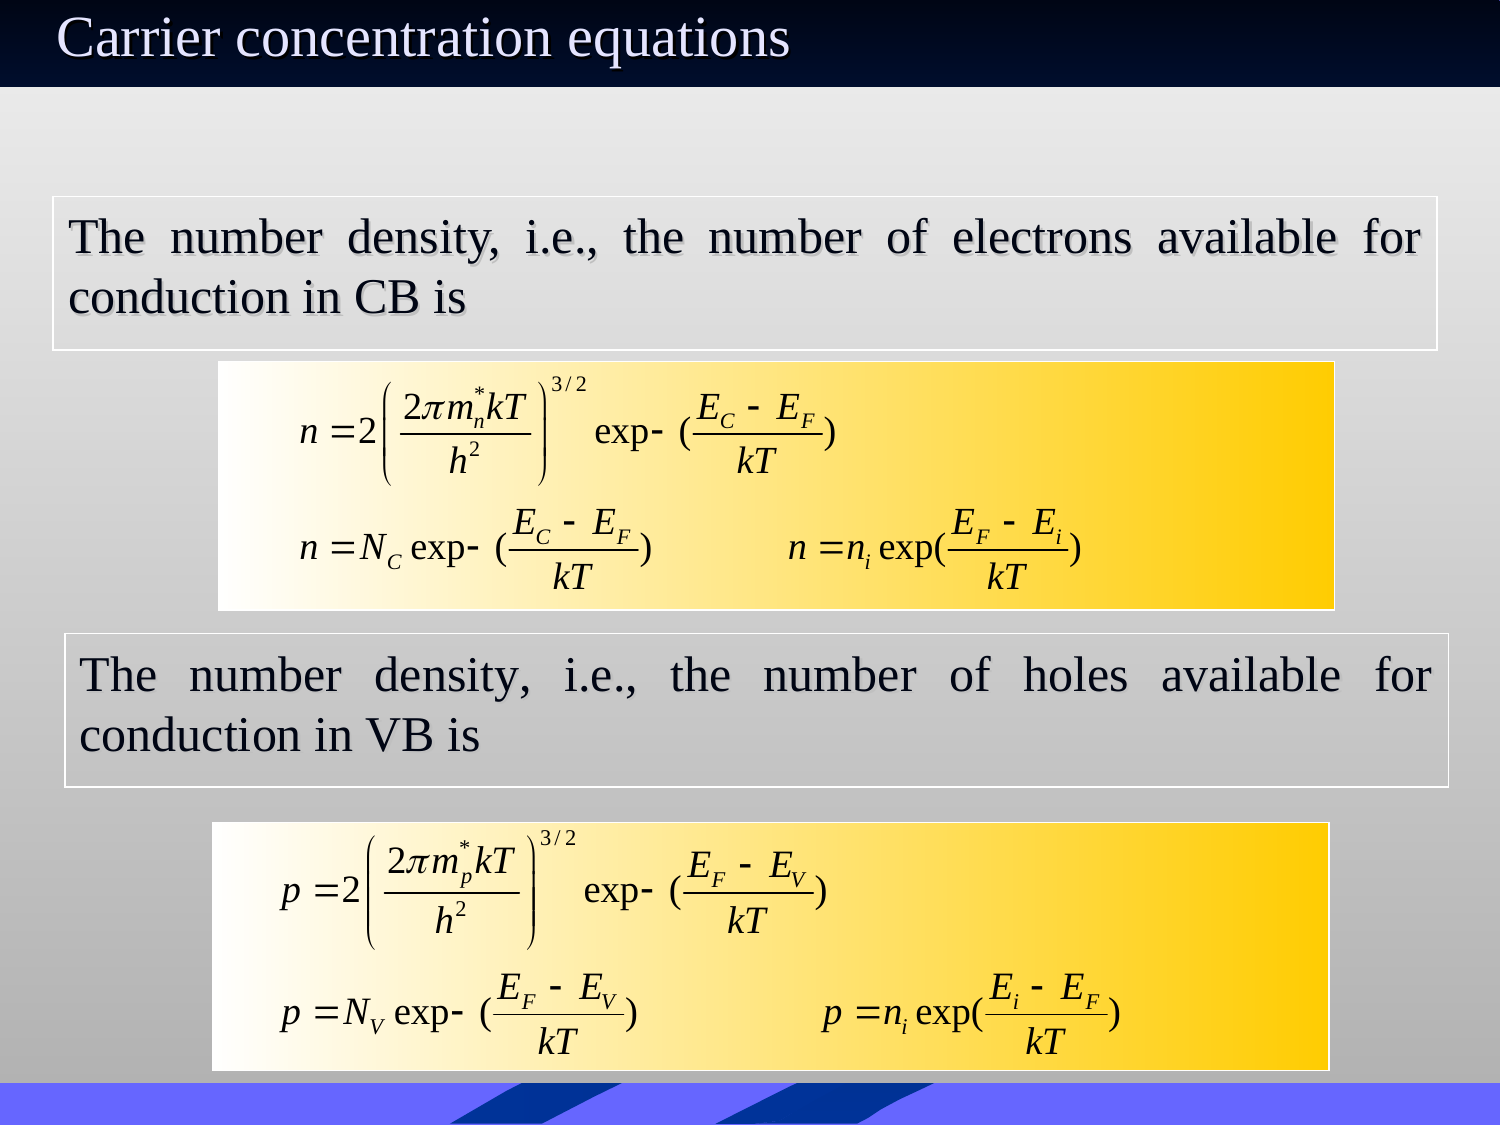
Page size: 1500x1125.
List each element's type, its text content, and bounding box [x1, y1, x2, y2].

chart [273, 822, 1127, 1061]
text_box [0, 87, 1500, 1083]
text_box The number density, i.e., the number of holes available for conduction in VB is [64, 633, 1449, 787]
chart [295, 368, 1087, 596]
list The number density, i.e., the number of electrons available for conduction in CB is [53, 196, 1437, 351]
title Carrier concentration equations [41, 0, 1392, 91]
